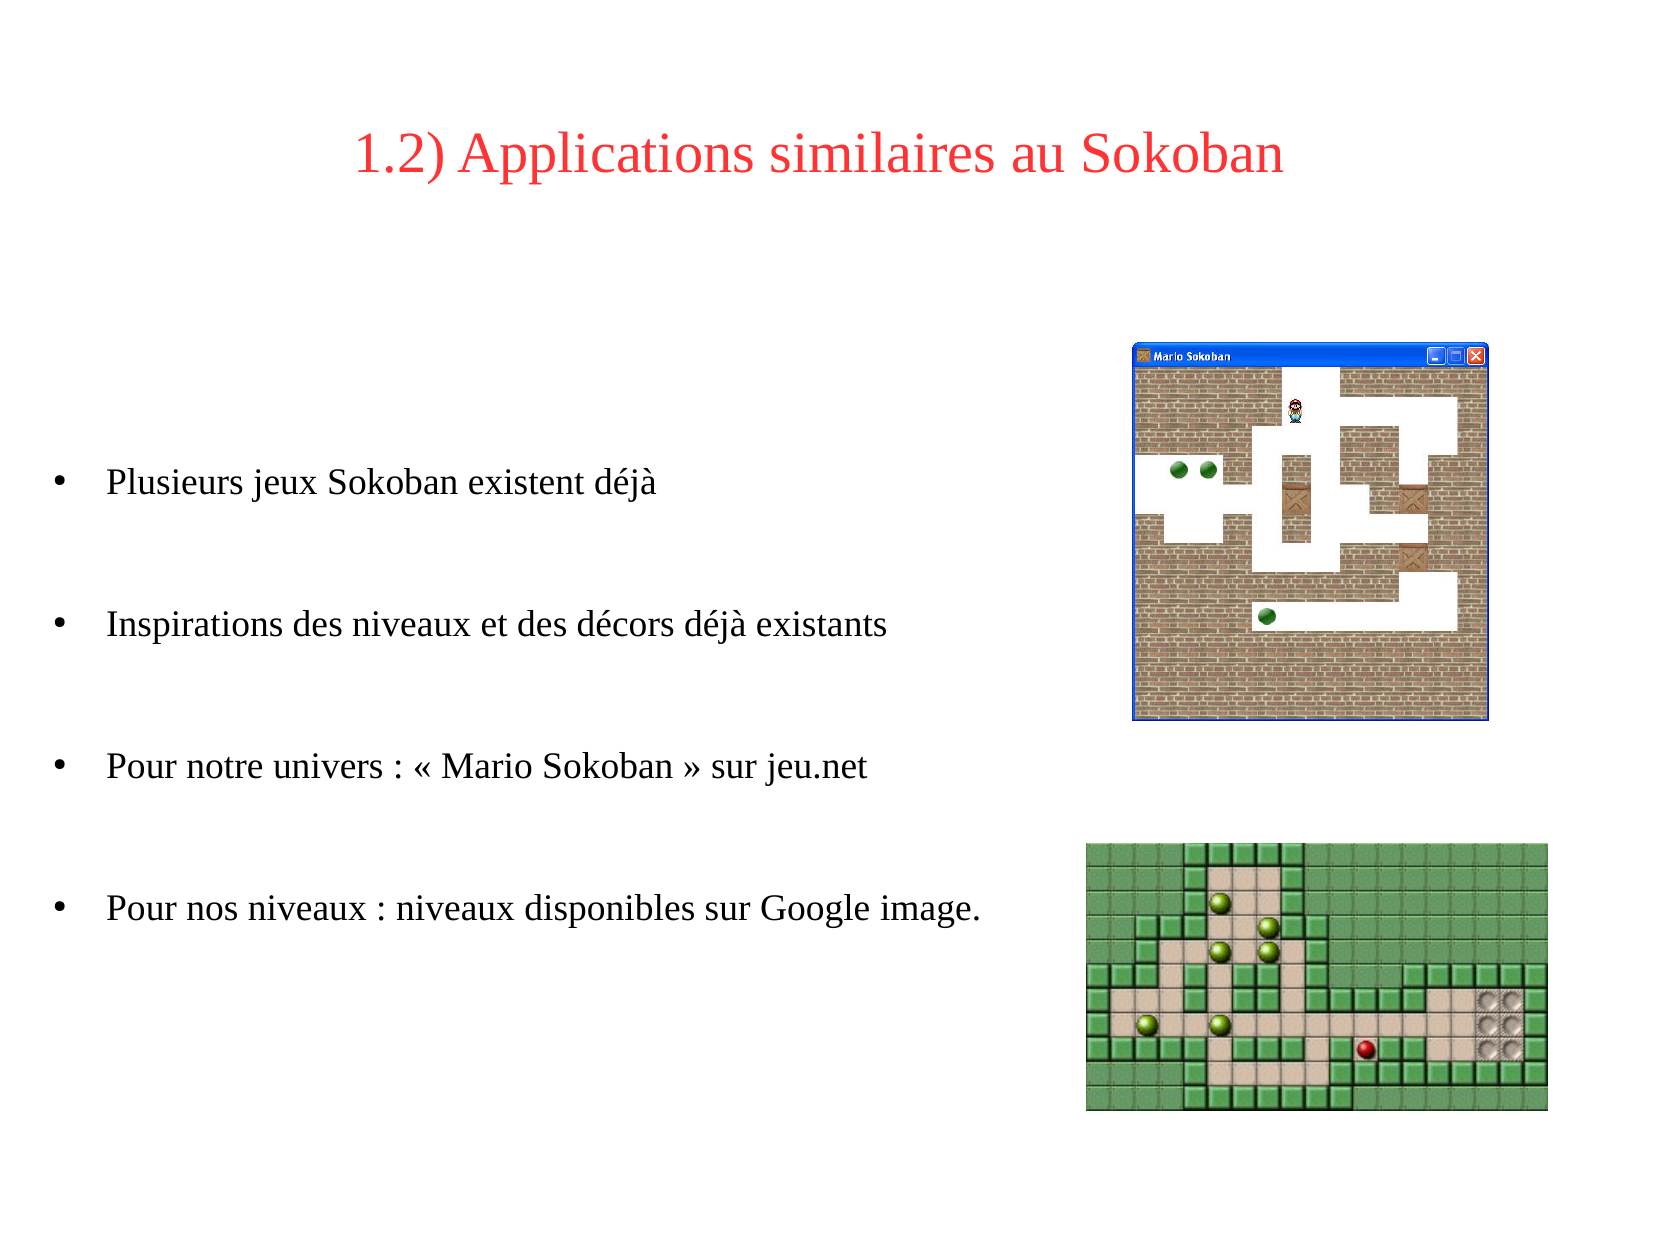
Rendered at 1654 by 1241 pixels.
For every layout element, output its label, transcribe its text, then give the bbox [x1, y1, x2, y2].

title 1.2) Applications similaires au Sokoban [82, 49, 1571, 257]
picture [1132, 342, 1489, 721]
picture [1086, 843, 1548, 1111]
list Plusieurs jeux Sokoban existent déjà Inspirations des niveaux et des décors déjà existants Pour notre univers : « Mario Sokoban » sur jeu.net Pour nos niveaux : niveaux disponibles sur Google image. [35, 318, 1559, 1010]
